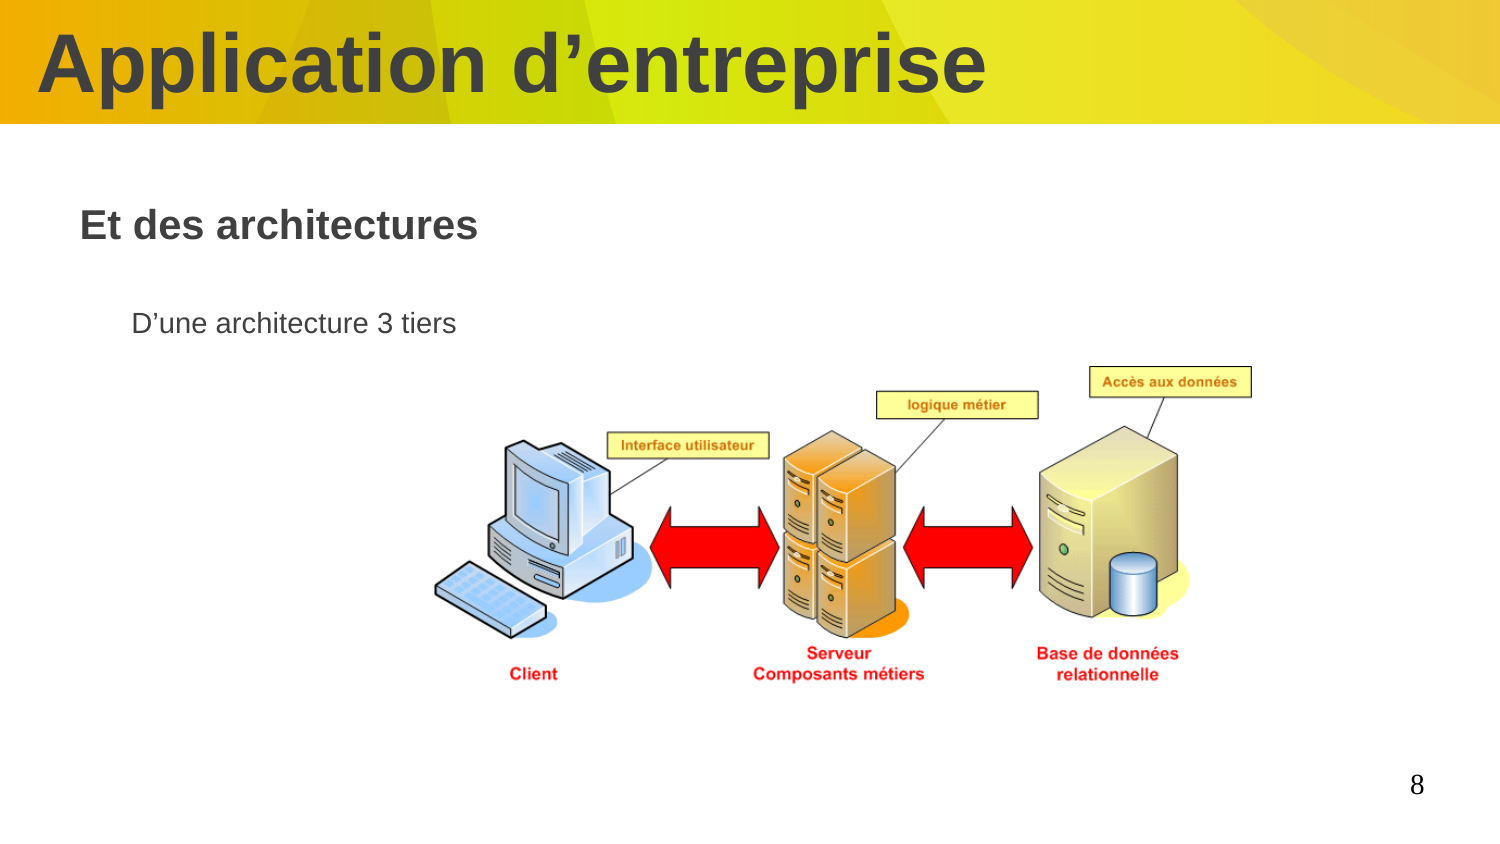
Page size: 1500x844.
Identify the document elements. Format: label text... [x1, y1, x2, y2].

text_box Et des architectures [64, 185, 1459, 261]
picture [0, 0, 1500, 844]
text_box D’une architecture 3 tiers [66, 296, 1460, 788]
text_box Application d’entreprise [0, 0, 1498, 130]
